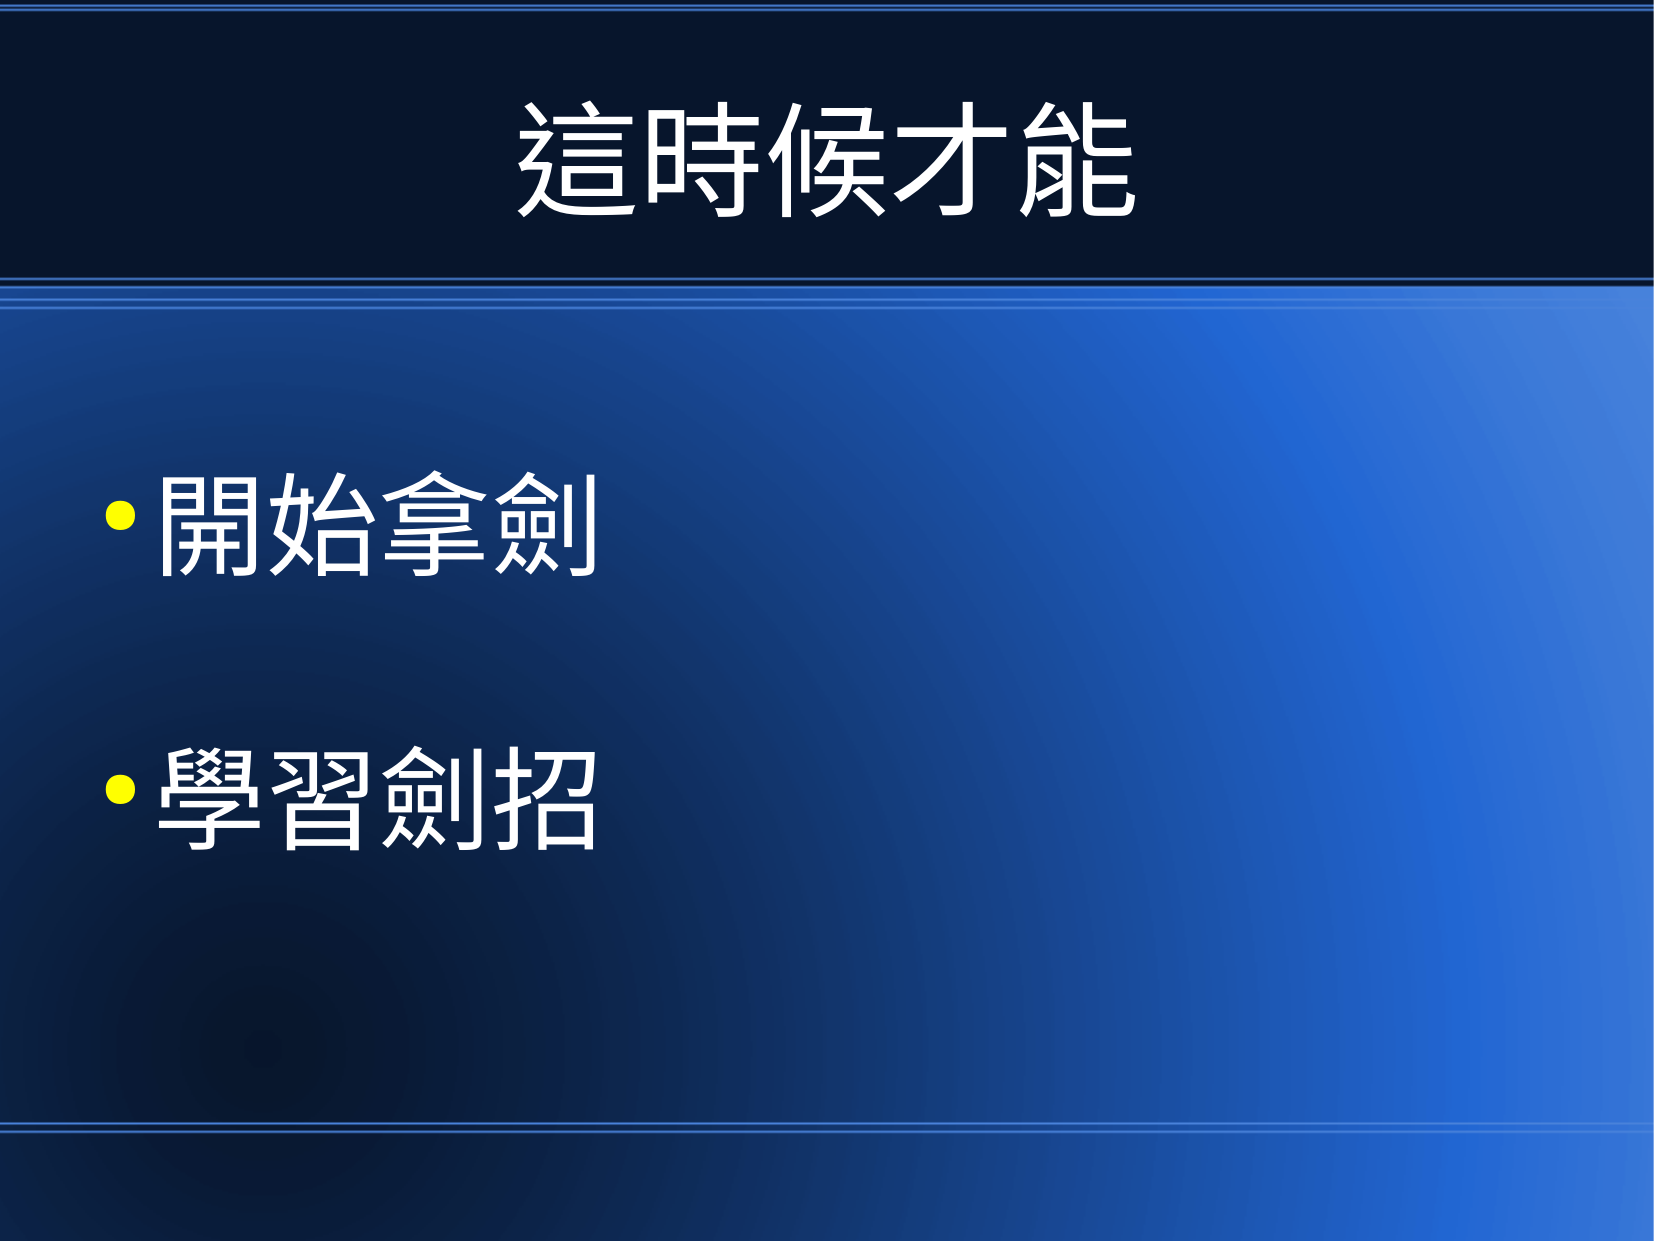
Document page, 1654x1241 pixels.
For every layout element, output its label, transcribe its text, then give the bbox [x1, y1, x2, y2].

list 開始拿劍 學習劍招 [82, 355, 1571, 1241]
title 這時候才能 [82, 49, 1571, 257]
picture [0, 0, 1654, 1241]
